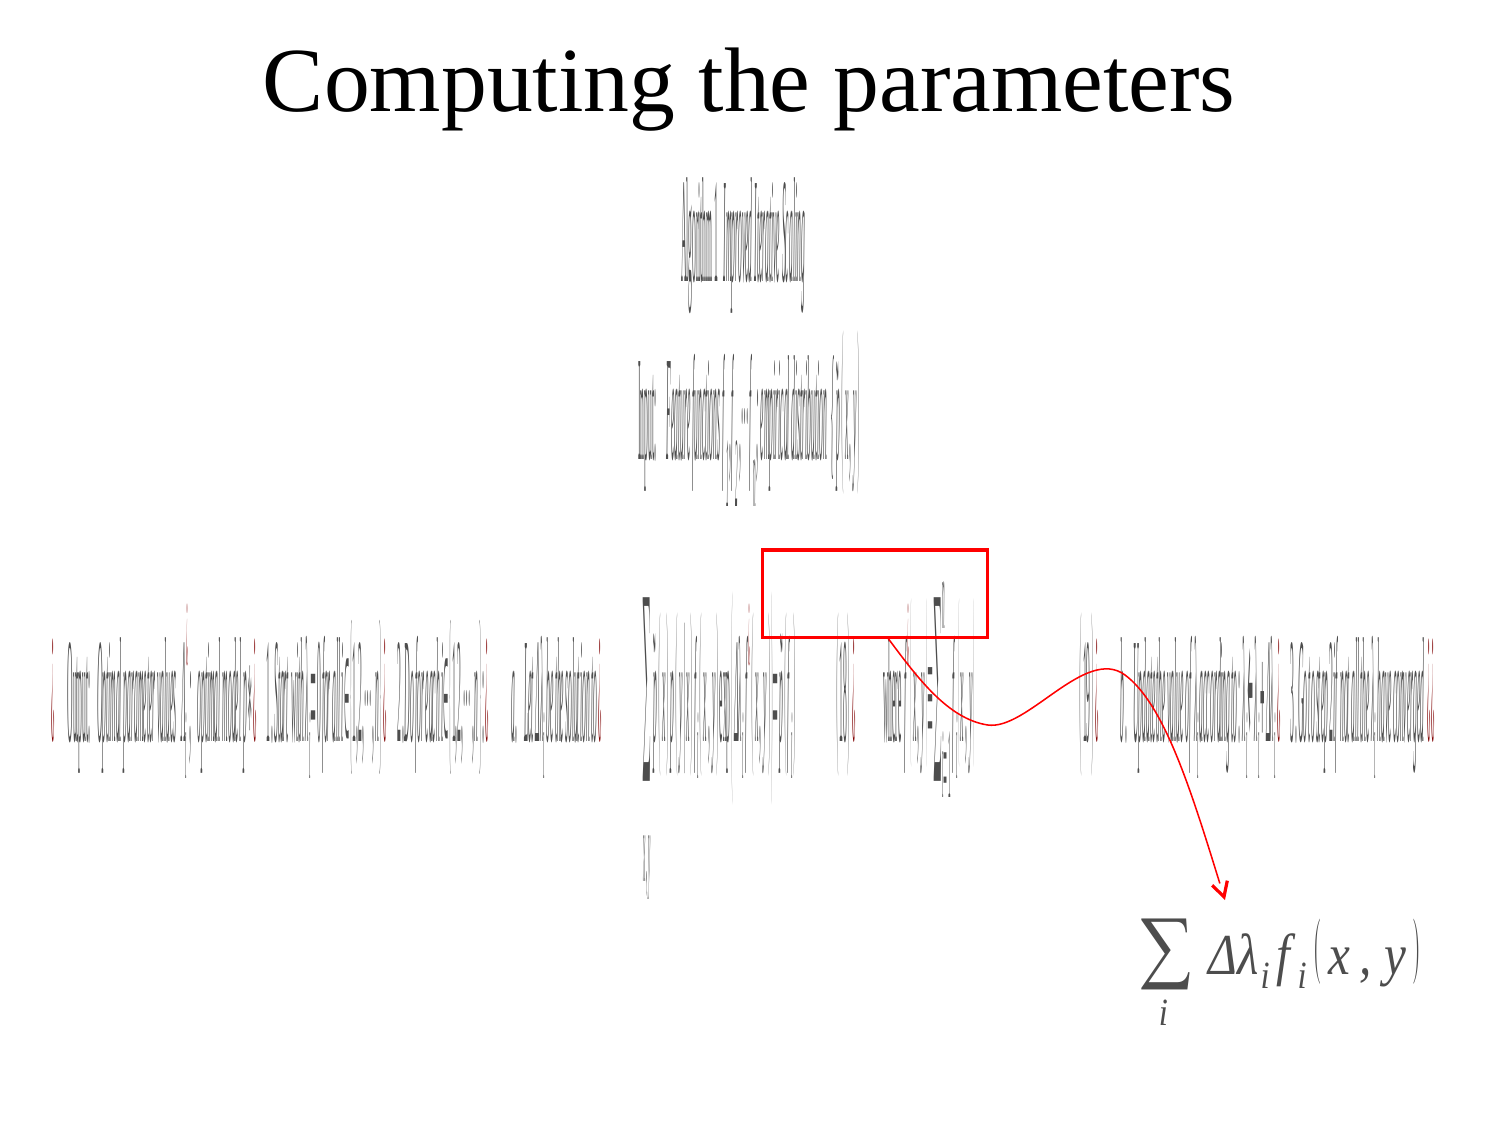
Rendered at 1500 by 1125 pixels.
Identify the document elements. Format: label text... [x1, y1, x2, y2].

chart [50, 149, 1438, 899]
chart [1125, 912, 1438, 1035]
title Computing the parameters [112, 12, 1388, 138]
